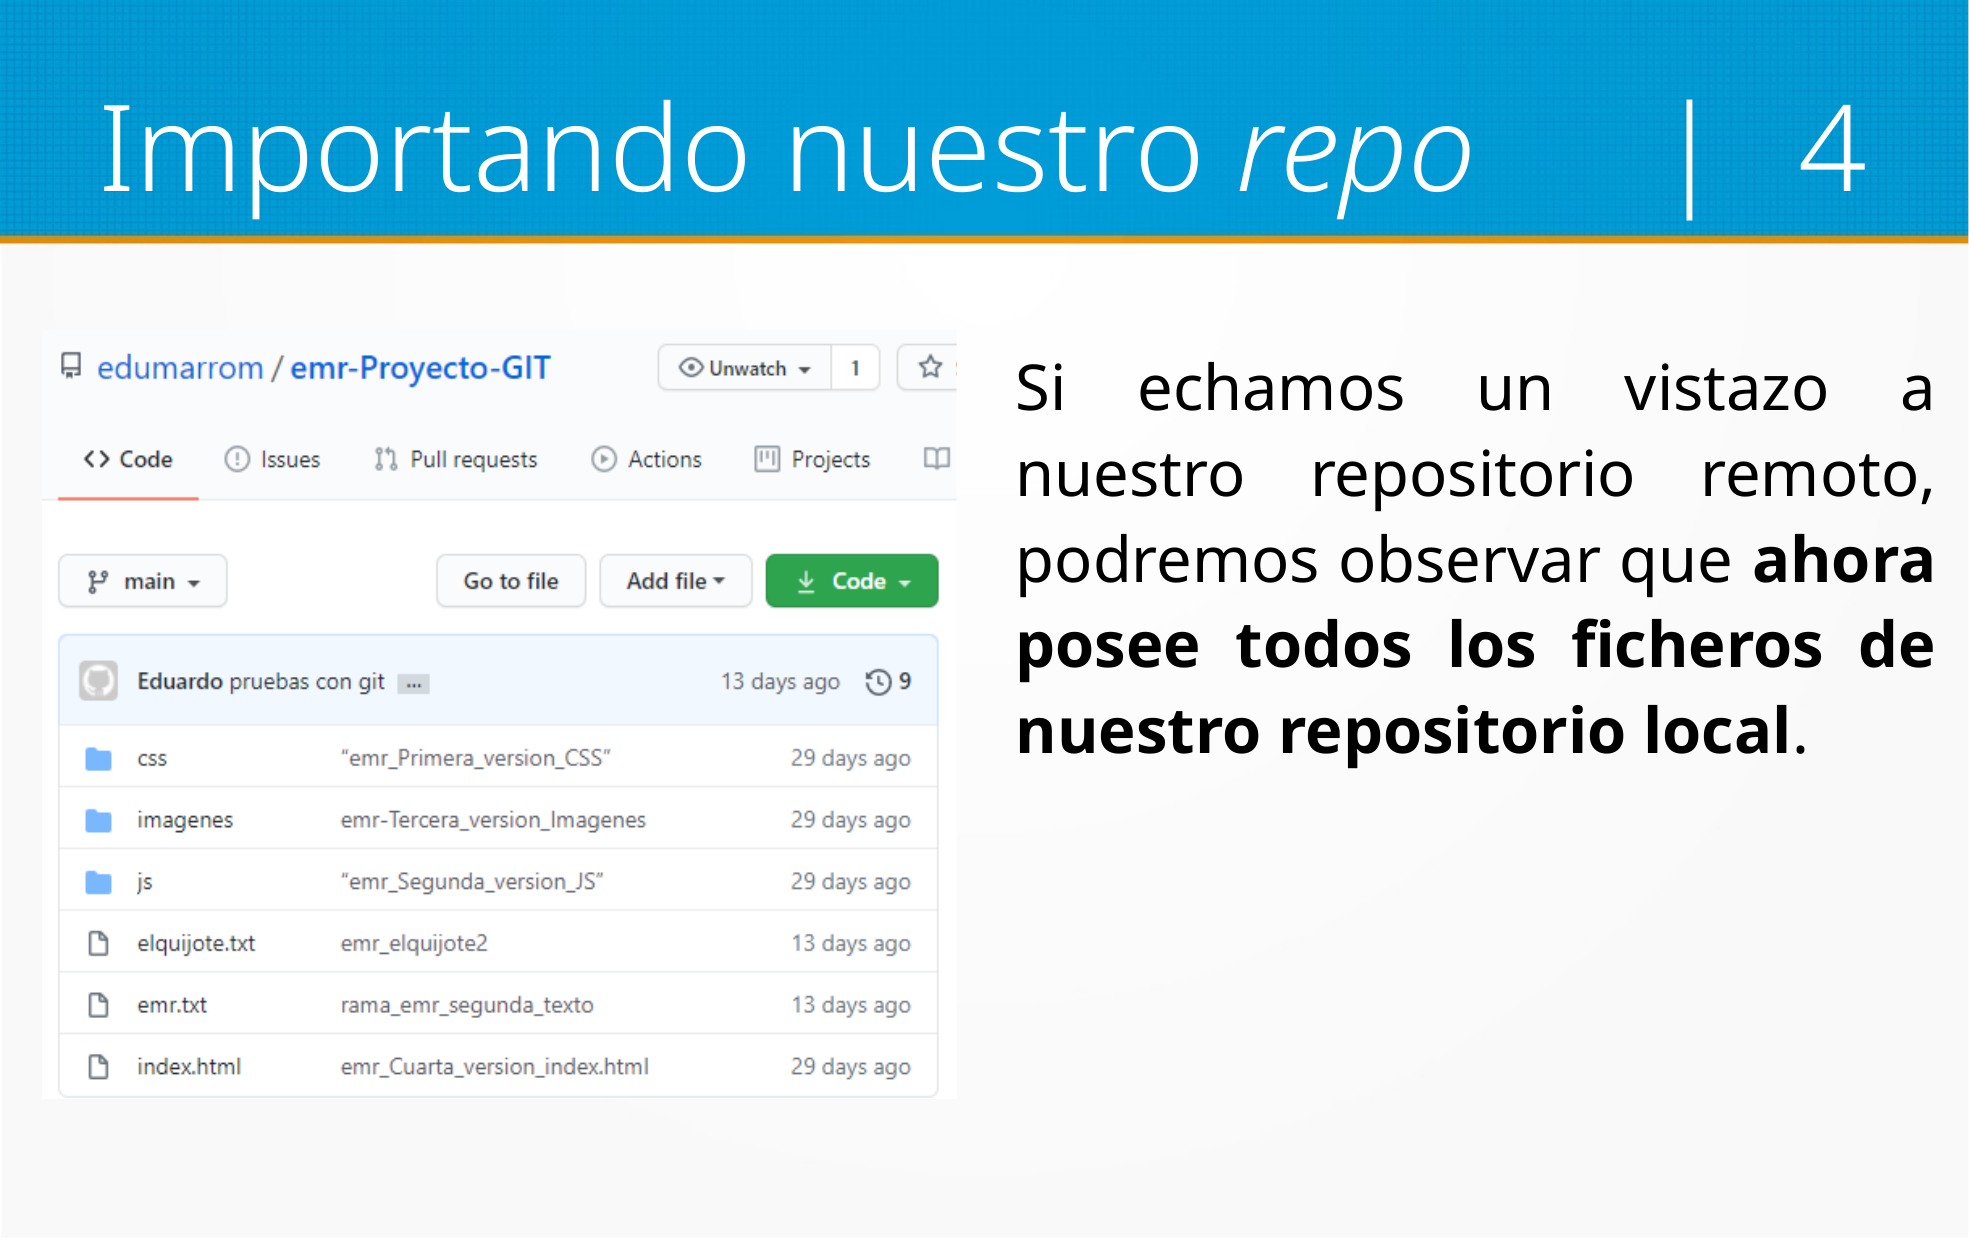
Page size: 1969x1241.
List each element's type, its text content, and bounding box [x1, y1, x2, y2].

list Si echamos un vistazo a nuestro repositorio remoto, podremos observar que ahora posee todos los ficheros de nuestro repositorio local. [1015, 342, 1938, 780]
title Importando nuestro repo | 4 [98, 19, 1870, 227]
picture [0, 233, 1969, 1241]
